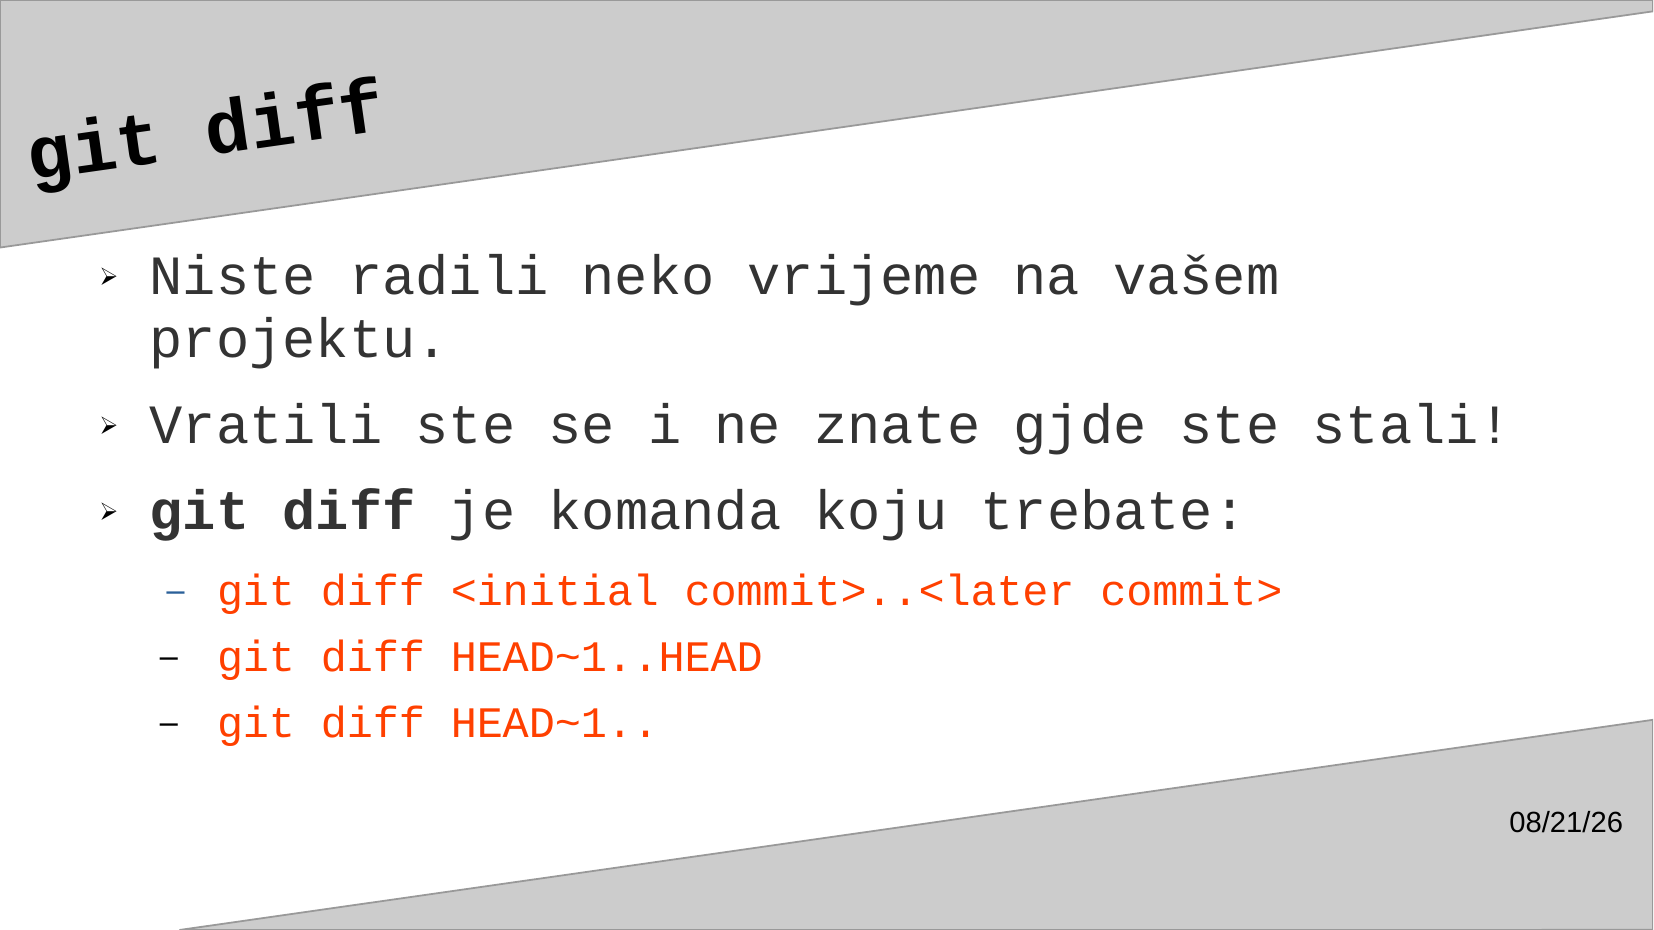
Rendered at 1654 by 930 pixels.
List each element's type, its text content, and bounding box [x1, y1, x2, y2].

title git diff [16, 0, 1501, 239]
list Niste radili neko vrijeme na vašem projektu. Vratili ste se i ne znate gjde ste stali! git diff je komanda koju trebate: git diff <initial commit>..<later commit> git diff HEAD~1..HEAD git diff HEAD~1.. [82, 248, 1538, 788]
